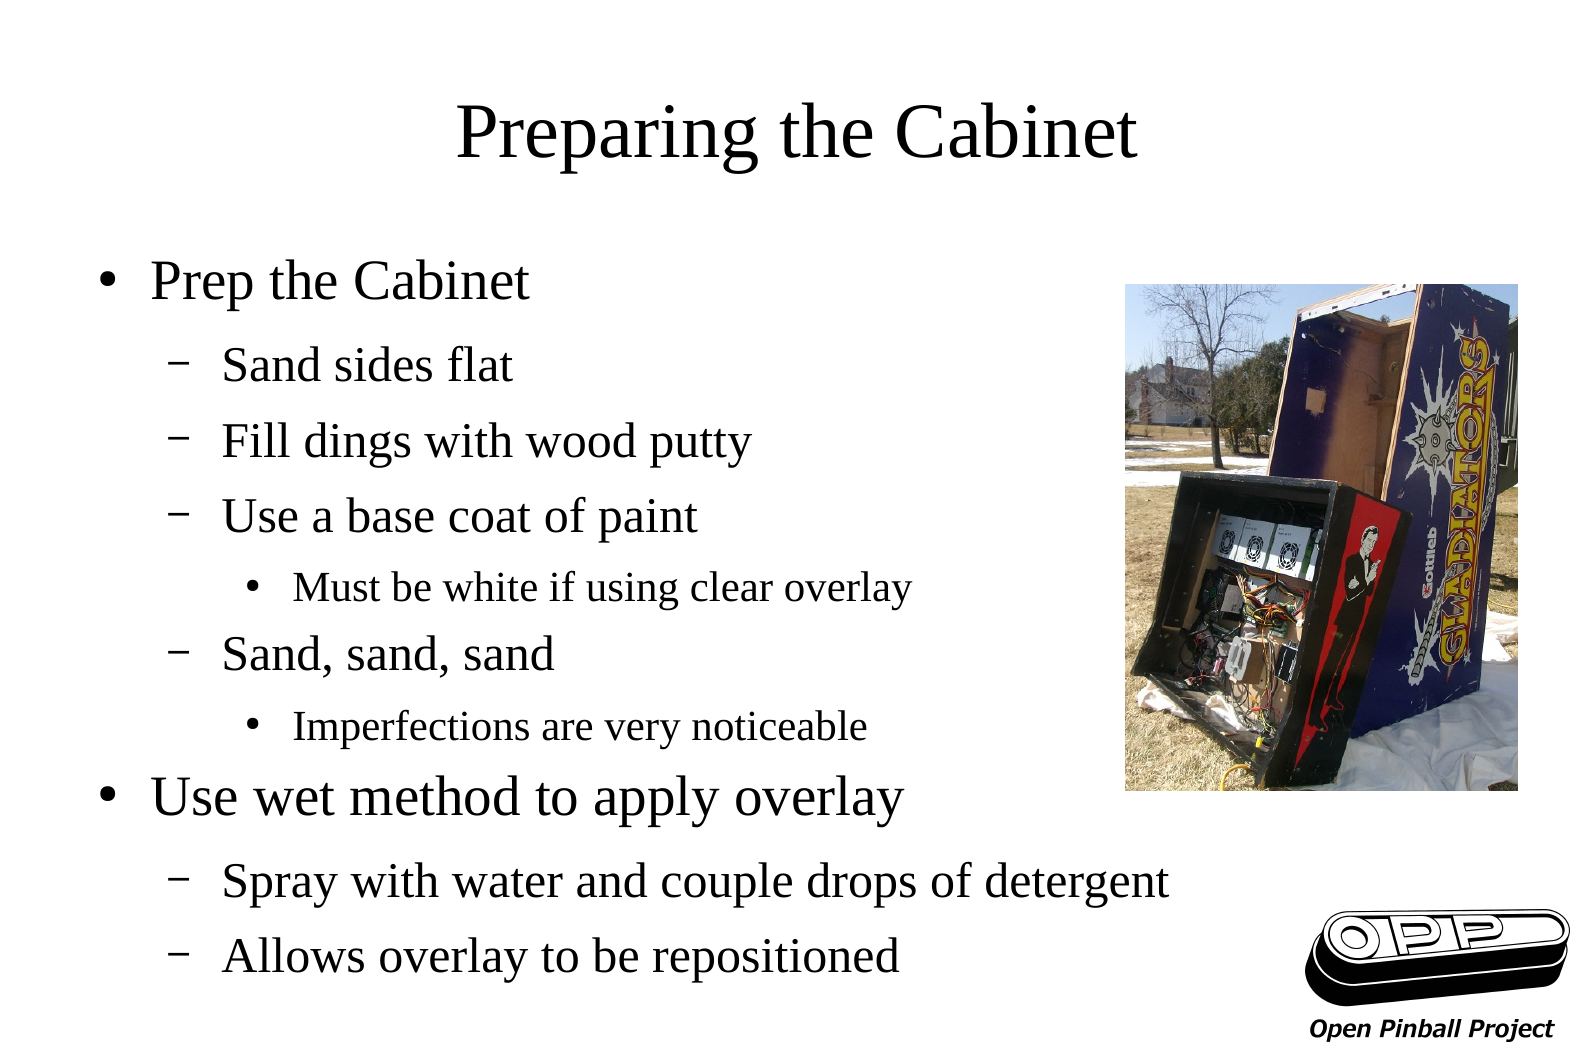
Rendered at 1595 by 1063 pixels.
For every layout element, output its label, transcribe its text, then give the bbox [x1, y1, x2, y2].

picture [1125, 284, 1518, 791]
picture [1305, 909, 1570, 1042]
title Preparing the Cabinet [79, 42, 1515, 220]
list Prep the Cabinet Sand sides flat Fill dings with wood putty Use a base coat of paint Must be white if using clear overlay Sand, sand, sand Imperfections are very noticeable Use wet method to apply overlay Spray with water and couple drops of detergent Allows overlay to be repositioned [79, 248, 1515, 992]
